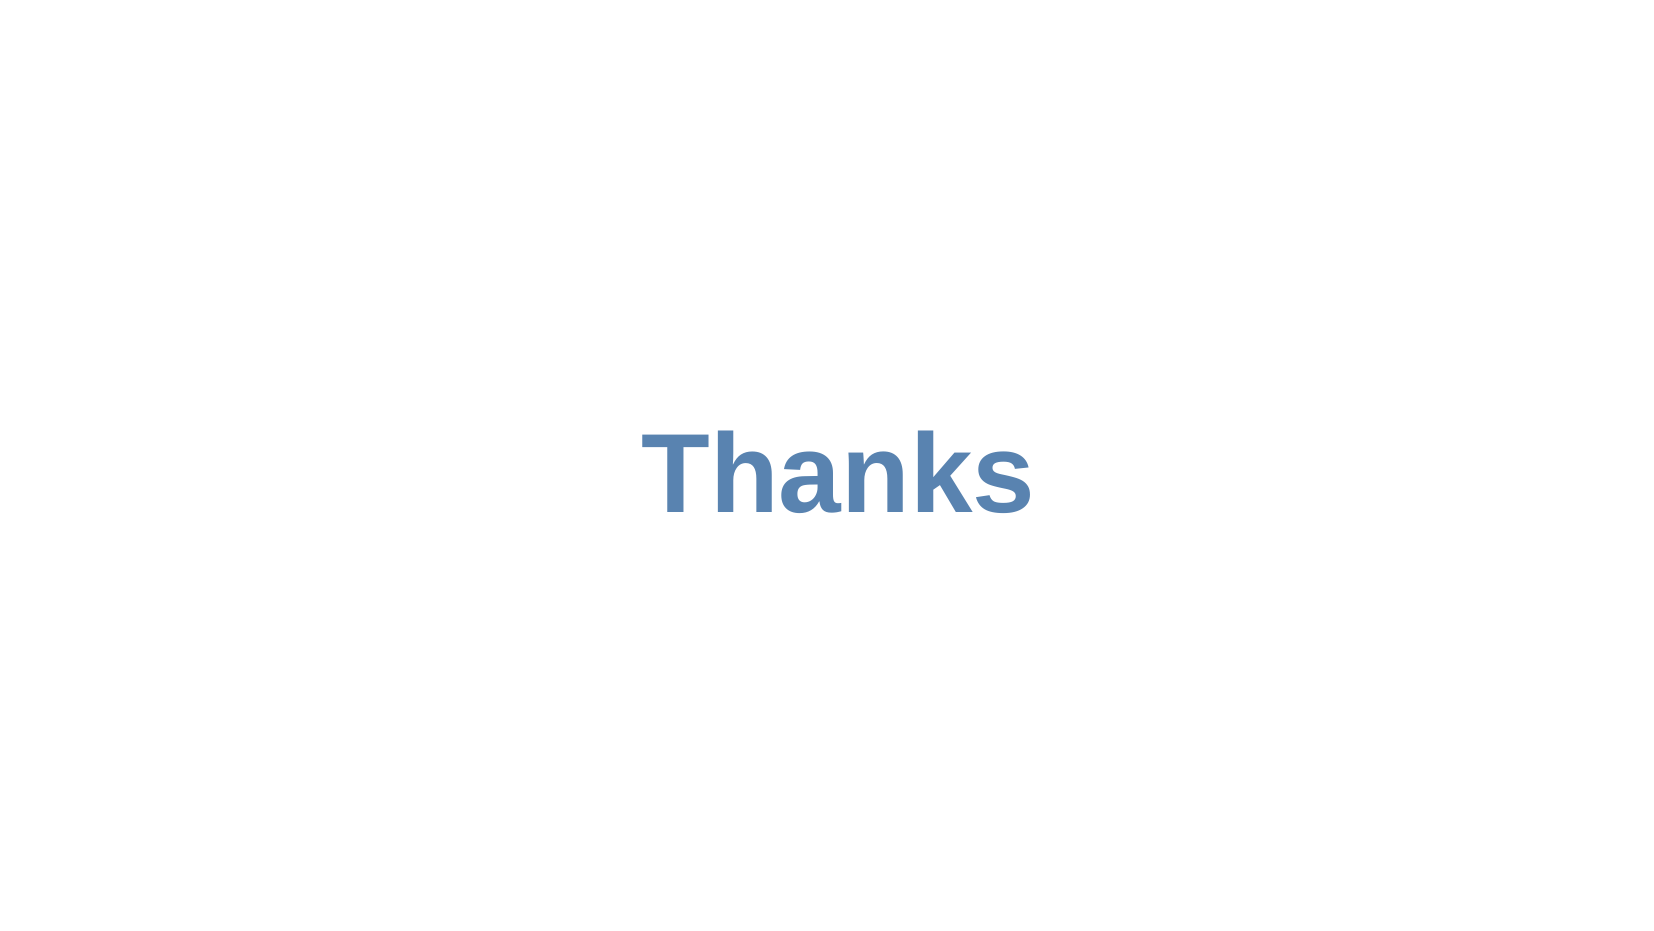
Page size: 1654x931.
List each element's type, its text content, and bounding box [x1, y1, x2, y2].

text_box Thanks [94, 178, 1583, 756]
